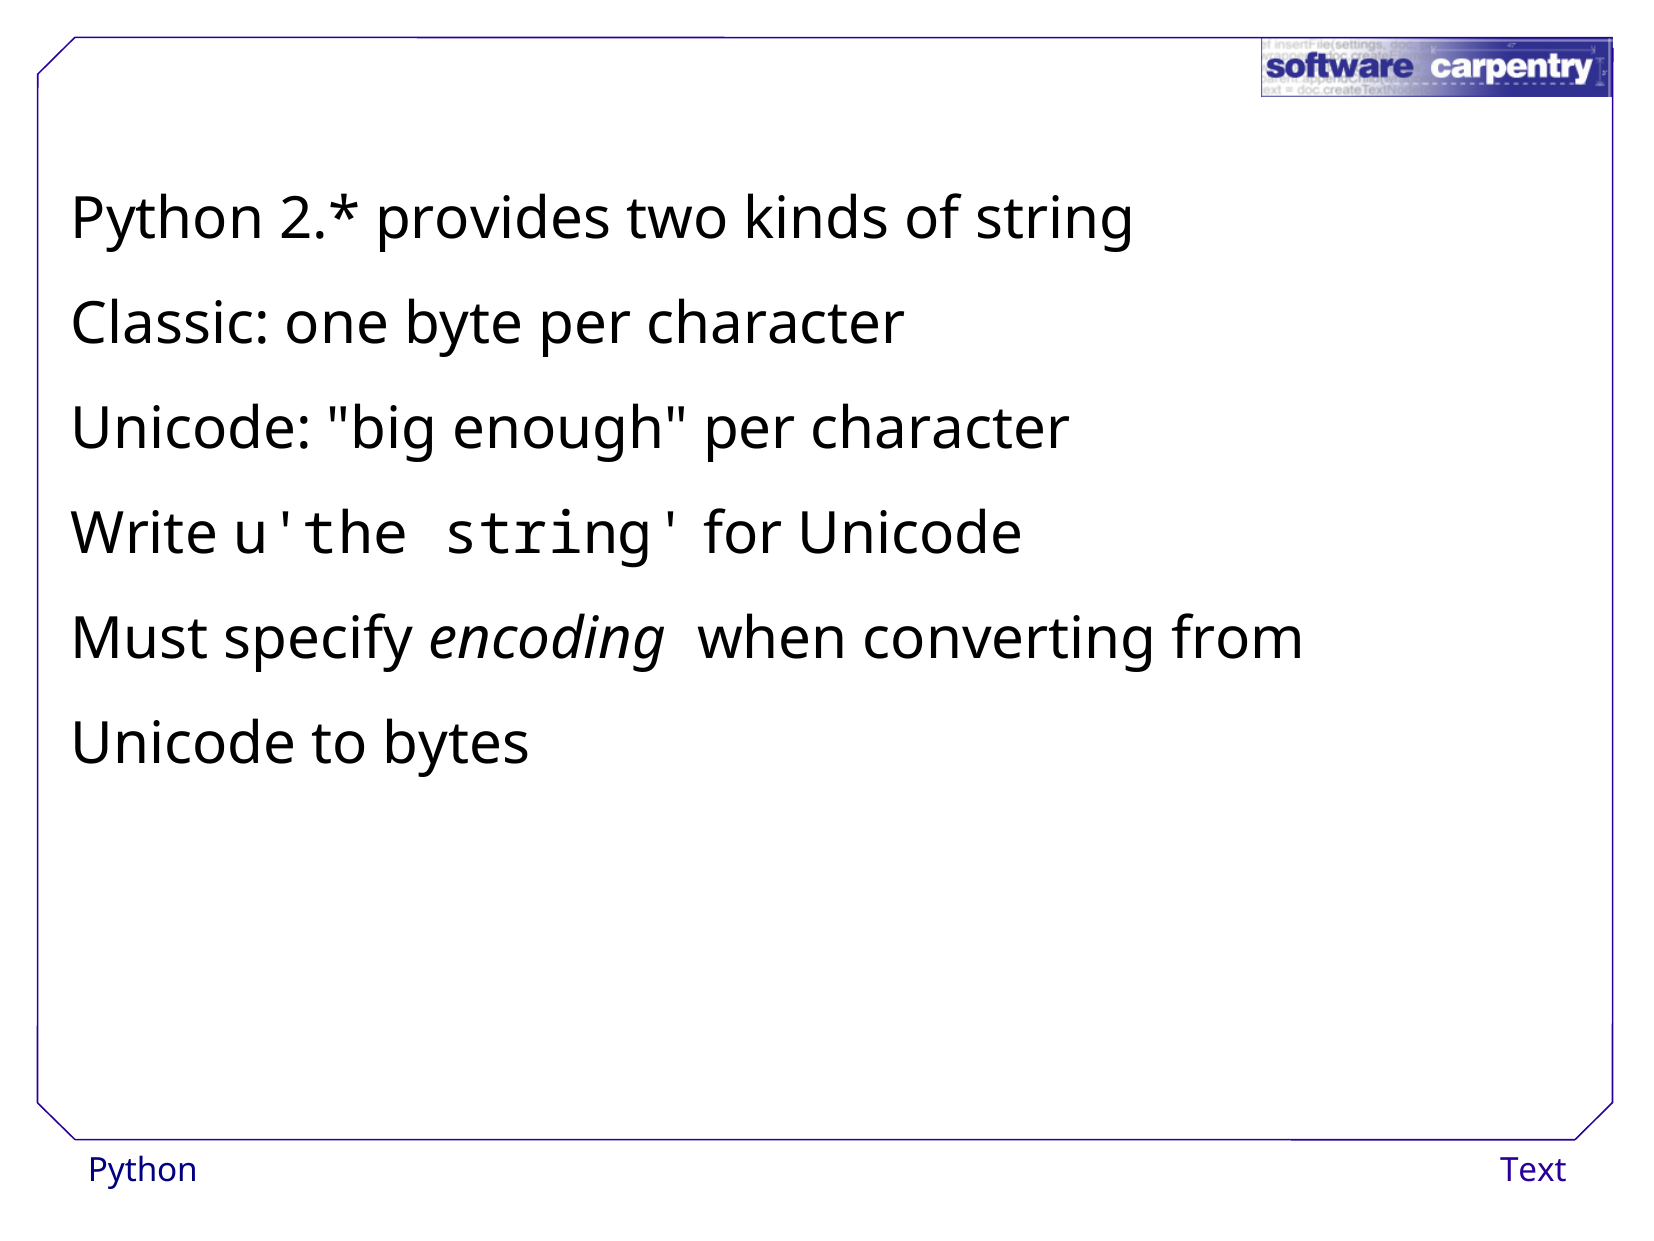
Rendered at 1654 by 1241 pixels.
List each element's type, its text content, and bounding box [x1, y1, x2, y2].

picture [1261, 39, 1613, 97]
text_box Python 2.* provides two kinds of string Classic: one byte per character Unicode: "big enough" per character Write u'the string' for Unicode Must specify encoding when converting from Unicode to bytes [56, 137, 1471, 784]
